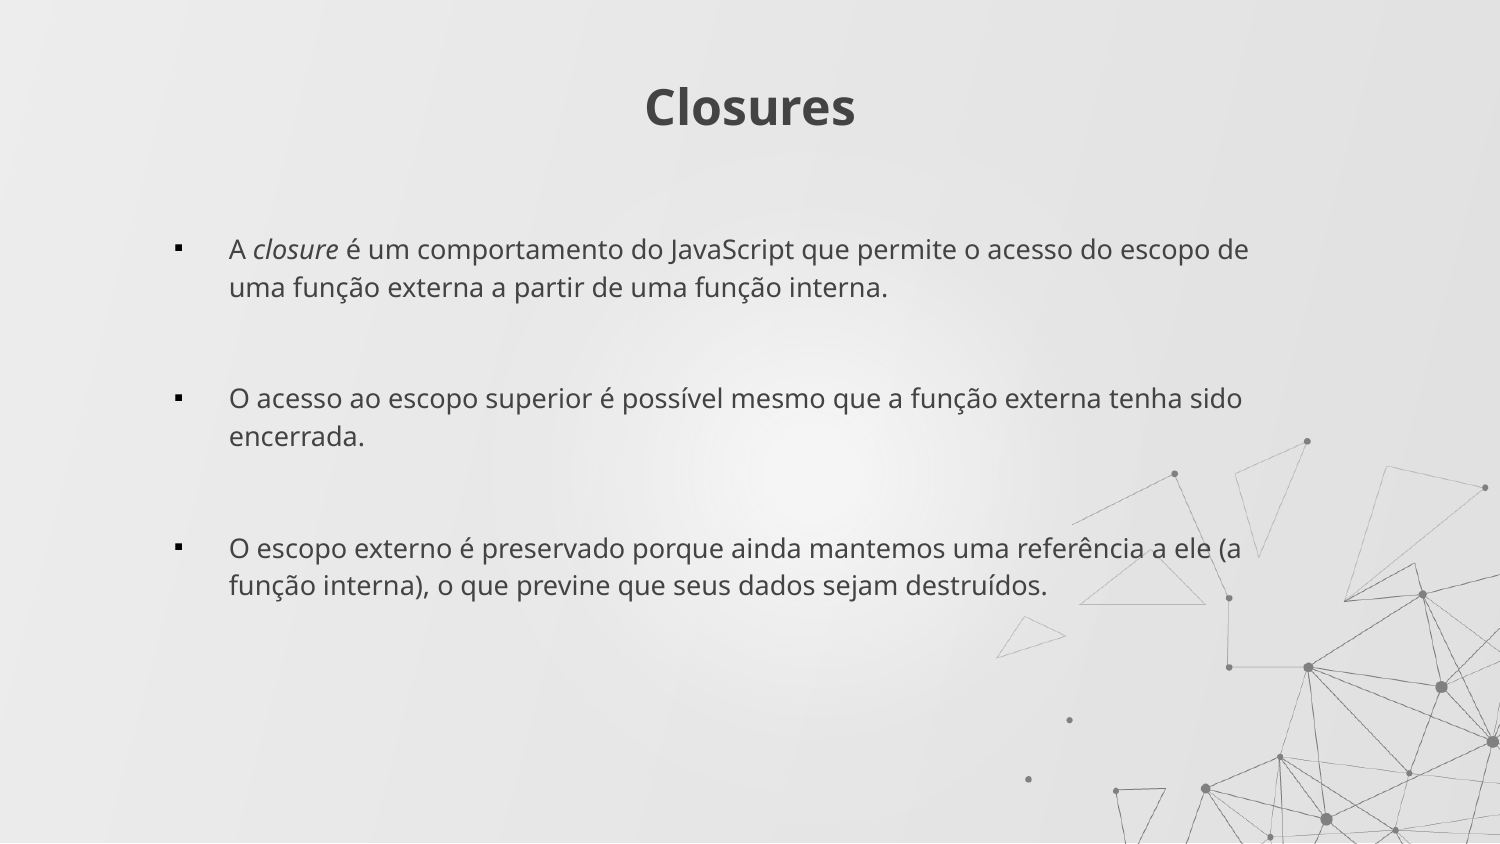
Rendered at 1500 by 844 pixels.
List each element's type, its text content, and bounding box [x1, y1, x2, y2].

list A closure é um comportamento do JavaScript que permite o acesso do escopo de uma função externa a partir de uma função interna. O acesso ao escopo superior é possível mesmo que a função externa tenha sido encerrada. O escopo externo é preservado porque ainda mantemos uma referência a ele (a função interna), o que previne que seus dados sejam destruídos. [142, 216, 1278, 455]
picture [0, 0, 1500, 844]
title Closures [60, 60, 1441, 216]
